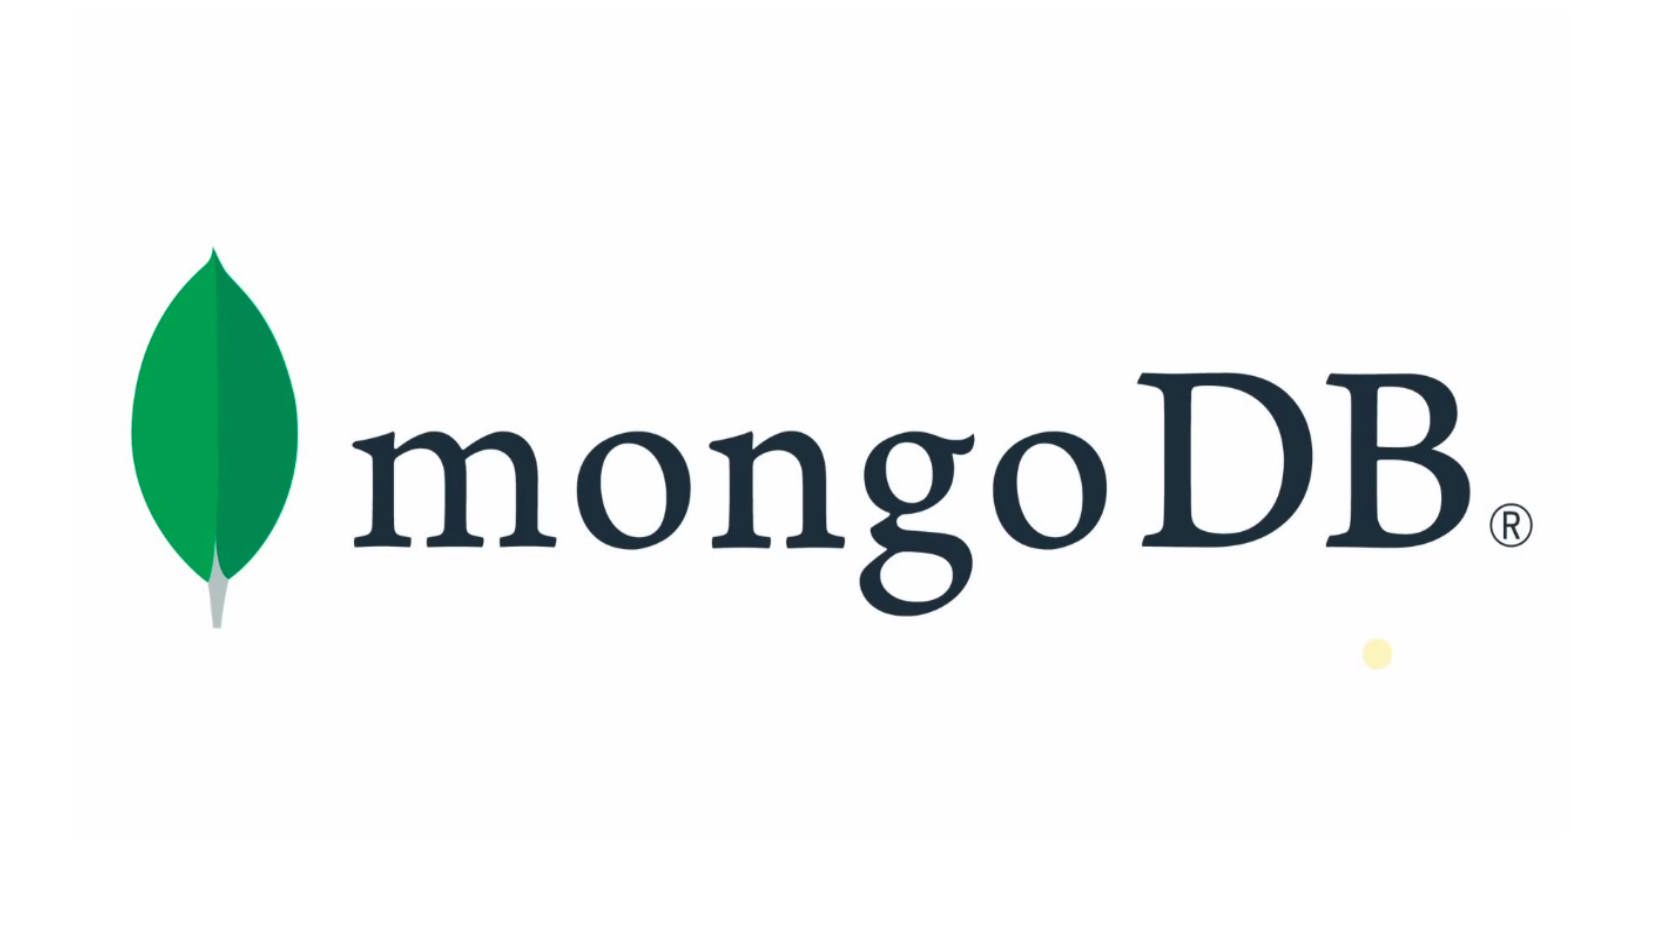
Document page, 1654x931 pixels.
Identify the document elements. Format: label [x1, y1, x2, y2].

picture [70, 11, 1571, 839]
